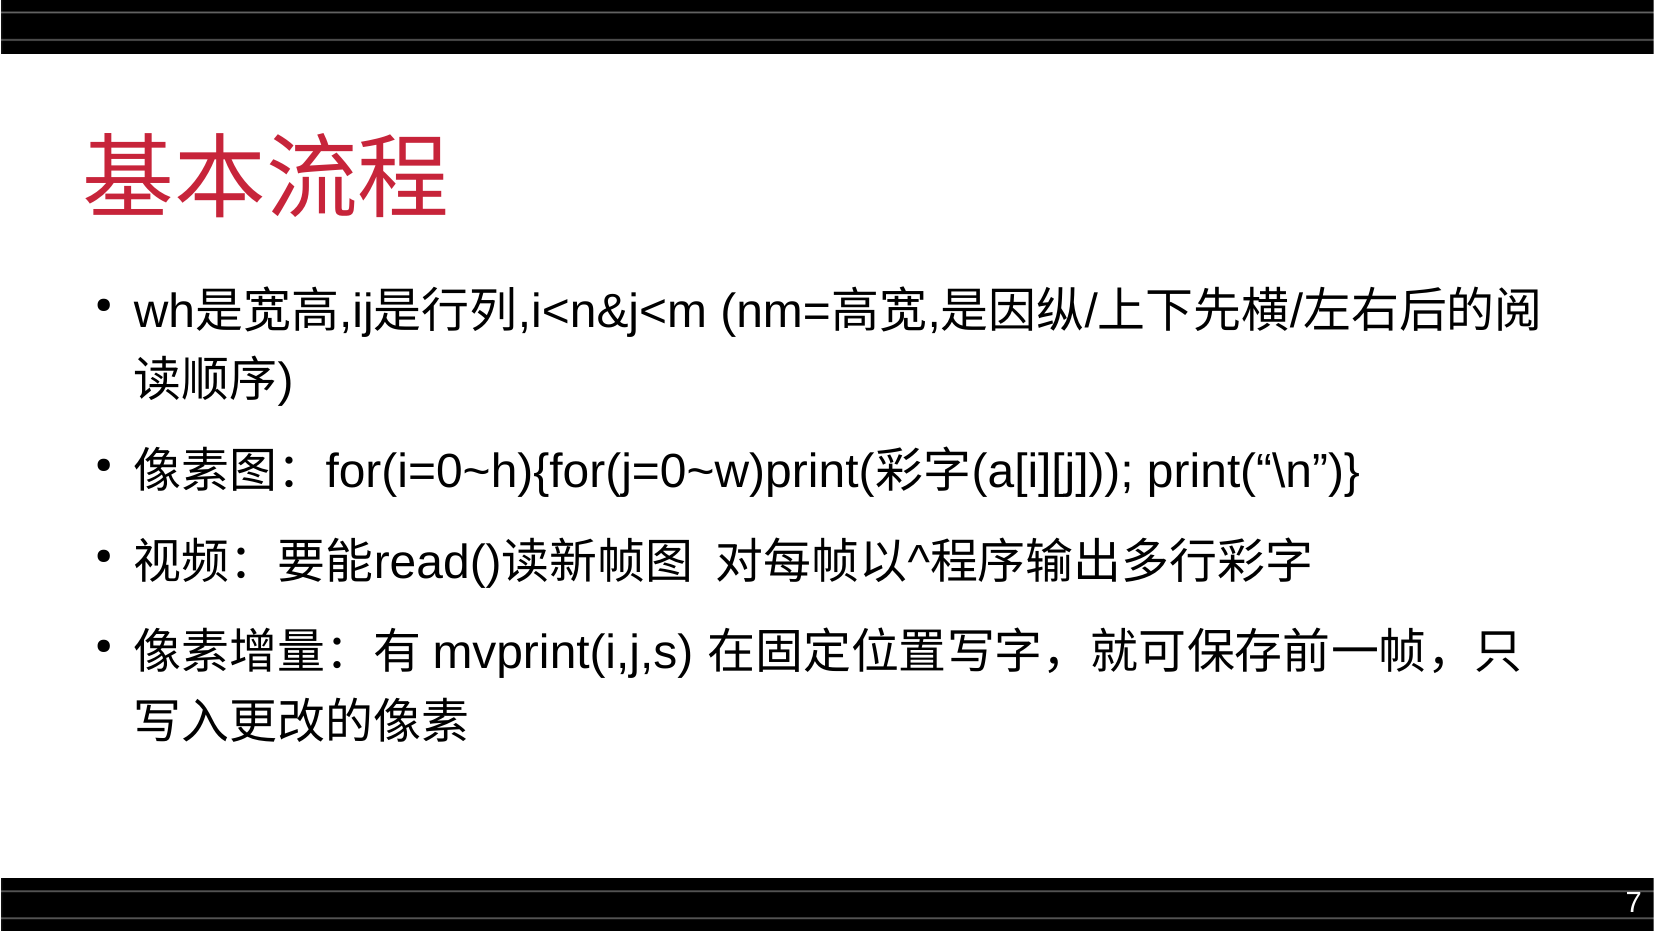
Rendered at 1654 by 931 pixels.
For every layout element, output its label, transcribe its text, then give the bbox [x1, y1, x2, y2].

picture [1, 0, 1654, 54]
picture [1, 878, 1654, 931]
list wh是宽高,ij是行列,i<n&j<m (nm=高宽,是因纵/上下先横/左右后的阅读顺序) 像素图：for(i=0~h){for(j=0~w)print(彩字(a[i][j])); print(“\n”)} 视频：要能read()读新帧图 对每帧以^程序输出多行彩字 像素增量：有 mvprint(i,j,s) 在固定位置写字，就可保存前一帧，只写入更改的像素 [82, 271, 1571, 758]
title 基本流程 [82, 92, 1571, 249]
